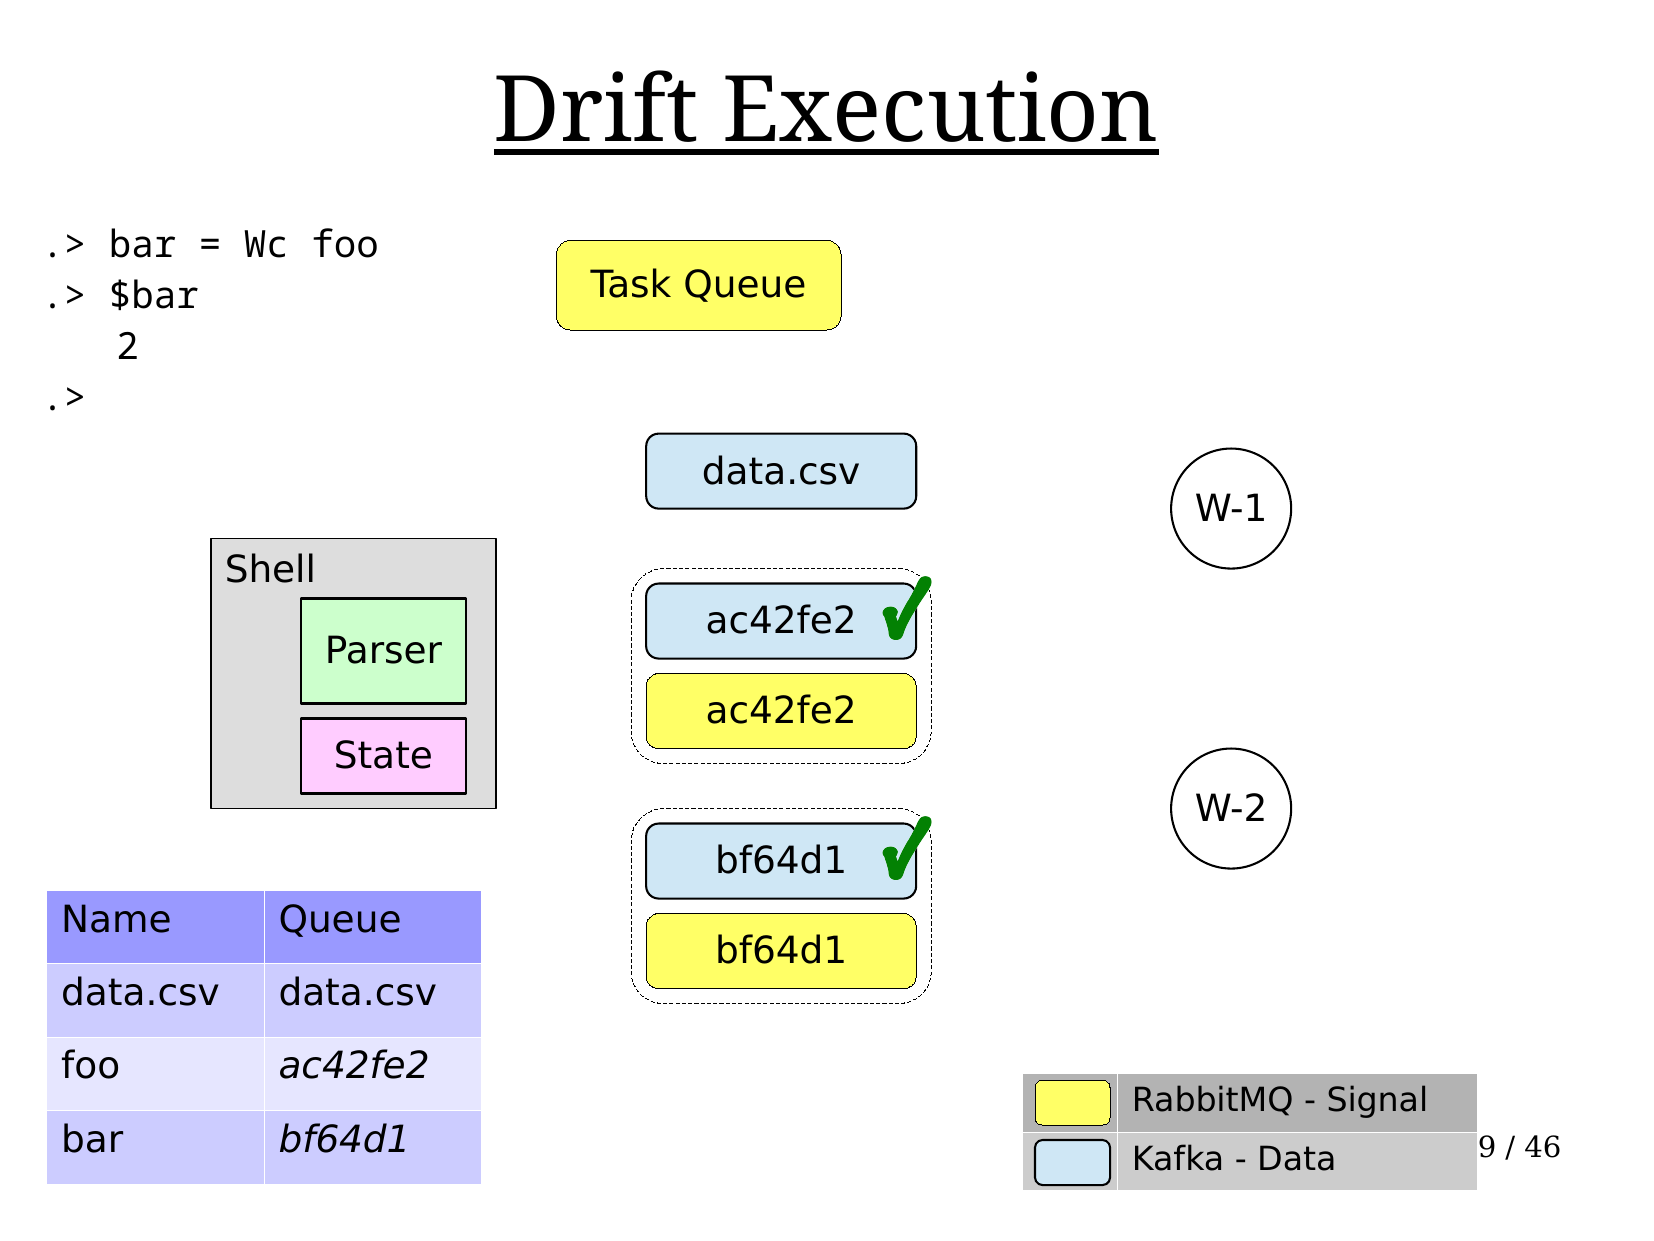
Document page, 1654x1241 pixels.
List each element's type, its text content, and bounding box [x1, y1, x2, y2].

title Drift Execution [82, 2, 1571, 211]
text_box Shell [210, 540, 332, 599]
picture [867, 568, 947, 648]
table_cell [1023, 1133, 1117, 1190]
table_cell data.csv [265, 964, 481, 1037]
text_box W-1 [1171, 448, 1292, 569]
table_header [1023, 1074, 1117, 1132]
text_box [211, 538, 497, 809]
table_cell data.csv [47, 964, 264, 1037]
text_box Task Queue [556, 240, 842, 331]
text_box .> bar = Wc foo .> $bar 2 .> [26, 210, 338, 375]
table_cell ac42fe2 [265, 1038, 481, 1110]
text_box [631, 808, 932, 1004]
table_header RabbitMQ - Signal [1118, 1074, 1477, 1132]
table_header Queue [265, 891, 481, 963]
table_cell bf64d1 [265, 1111, 481, 1184]
table_header Name [47, 891, 264, 963]
text_box Parser [301, 598, 467, 704]
text_box State [301, 718, 467, 794]
table_cell Kafka - Data [1118, 1133, 1477, 1190]
picture [867, 808, 947, 888]
text_box [1035, 1140, 1111, 1186]
text_box [1035, 1080, 1111, 1126]
text_box W-2 [1171, 748, 1292, 869]
text_box [631, 568, 932, 764]
text_box data.csv [646, 433, 917, 509]
table_cell bar [47, 1111, 264, 1184]
table_cell foo [47, 1038, 264, 1110]
